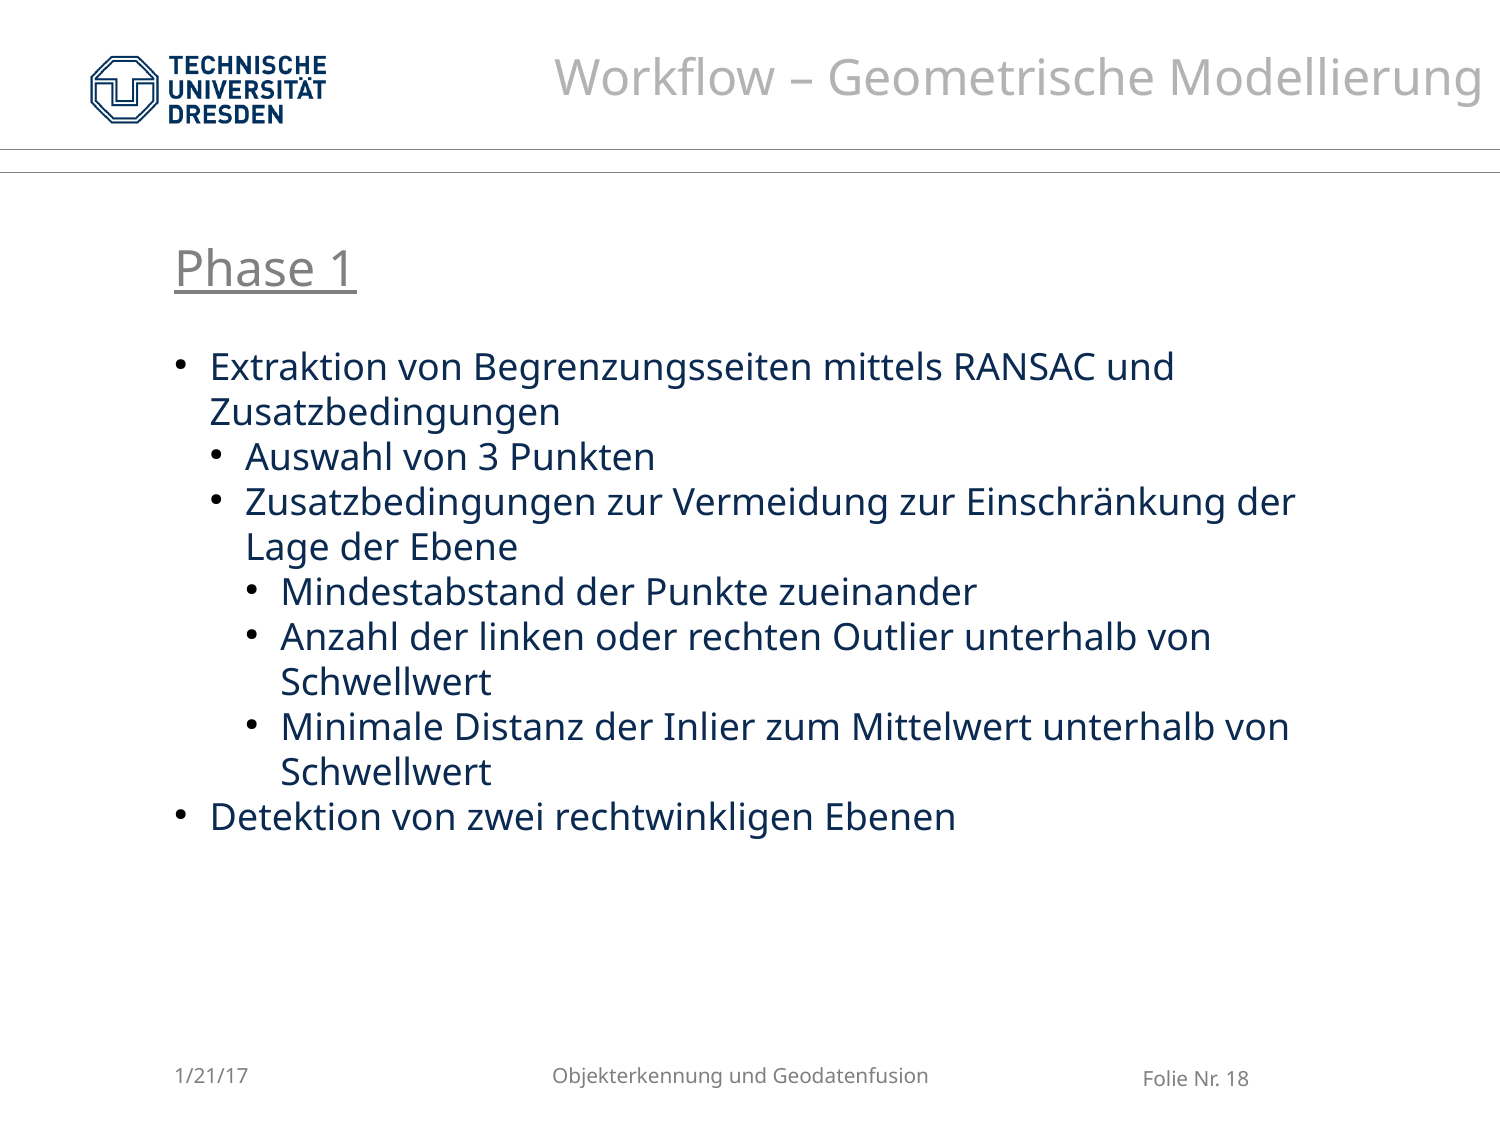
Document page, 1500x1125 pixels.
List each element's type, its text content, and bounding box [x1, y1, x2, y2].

text_box Workflow – Geometrische Modellierung [479, 37, 1500, 172]
picture [90, 54, 326, 124]
text_box 1/21/17 [159, 1045, 509, 1106]
text_box Extraktion von Begrenzungsseiten mittels RANSAC und Zusatzbedingungen Auswahl von 3 Punkten Zusatzbedingungen zur Vermeidung zur Einschränkung der Lage der Ebene Mindestabstand der Punkte zueinander Anzahl der linken oder rechten Outlier unterhalb von Schwellwert Minimale Distanz der Inlier zum Mittelwert unterhalb von Schwellwert Detektion von zwei rechtwinkligen Ebenen [159, 290, 1365, 976]
text_box Phase 1 [159, 172, 1500, 360]
